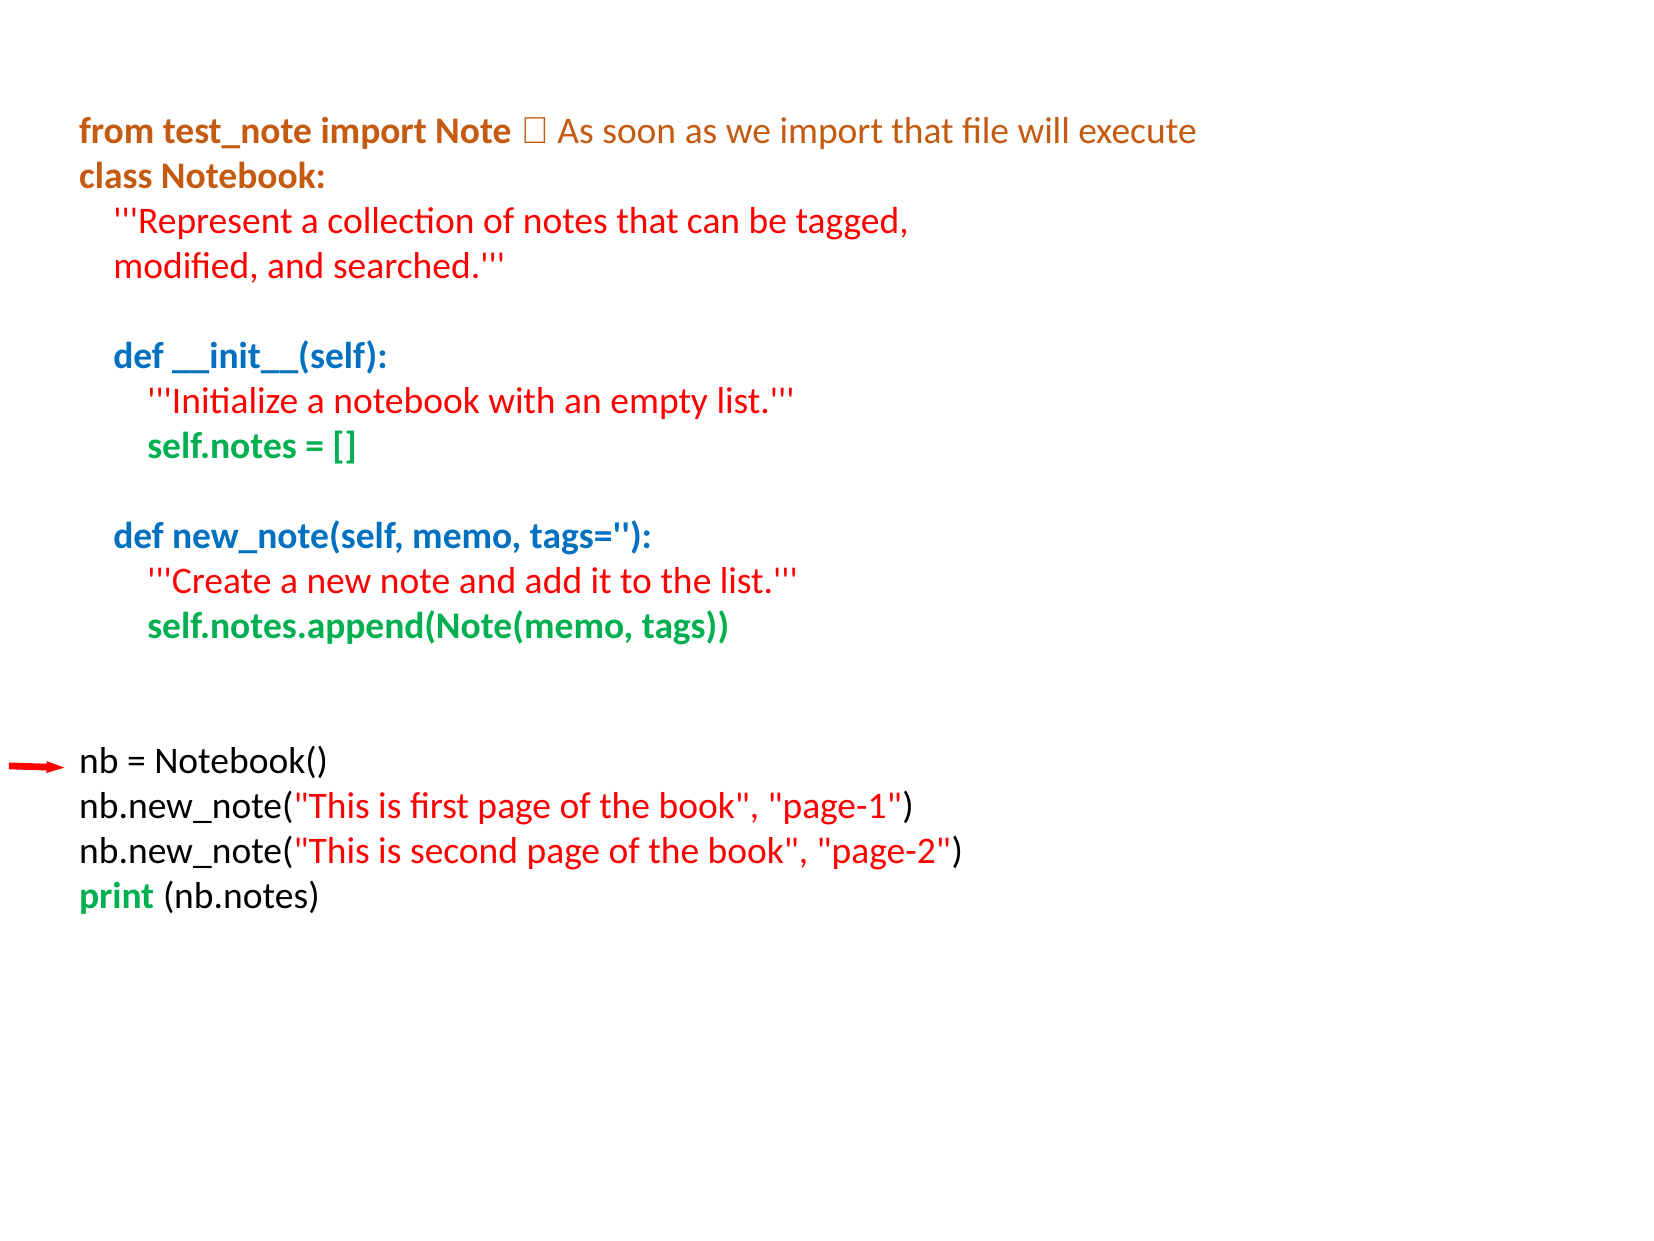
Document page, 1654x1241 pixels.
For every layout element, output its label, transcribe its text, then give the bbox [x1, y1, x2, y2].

text_box from test_note import Note  As soon as we import that file will execute class Notebook: '''Represent a collection of notes that can be tagged, modified, and searched.''' def __init__(self): '''Initialize a notebook with an empty list.''' self.notes = [] def new_note(self, memo, tags=''): '''Create a new note and add it to the list.''' self.notes.append(Note(memo, tags)) nb = Notebook() nb.new_note("This is first page of the book", "page-1") nb.new_note("This is second page of the book", "page-2") print (nb.notes) [64, 54, 1227, 1014]
